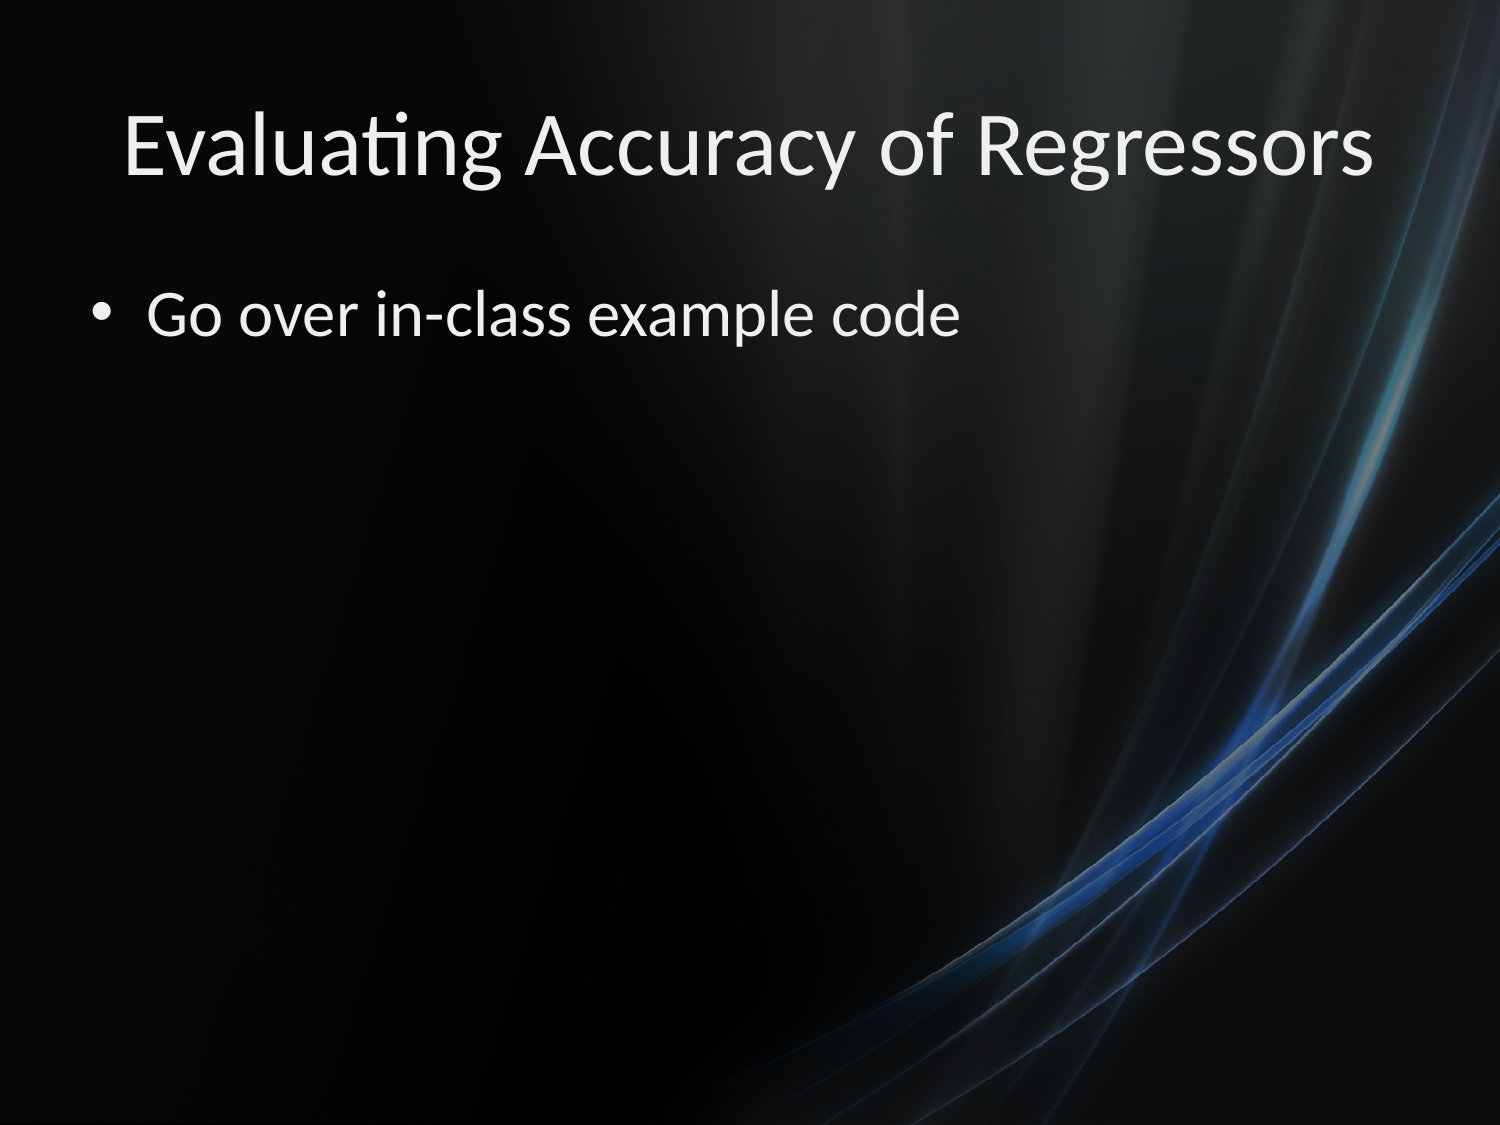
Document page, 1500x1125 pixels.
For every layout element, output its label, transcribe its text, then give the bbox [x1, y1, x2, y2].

list Go over in-class example code [75, 262, 1425, 1005]
picture [0, 0, 1500, 1125]
title Evaluating Accuracy of Regressors [75, 45, 1425, 233]
